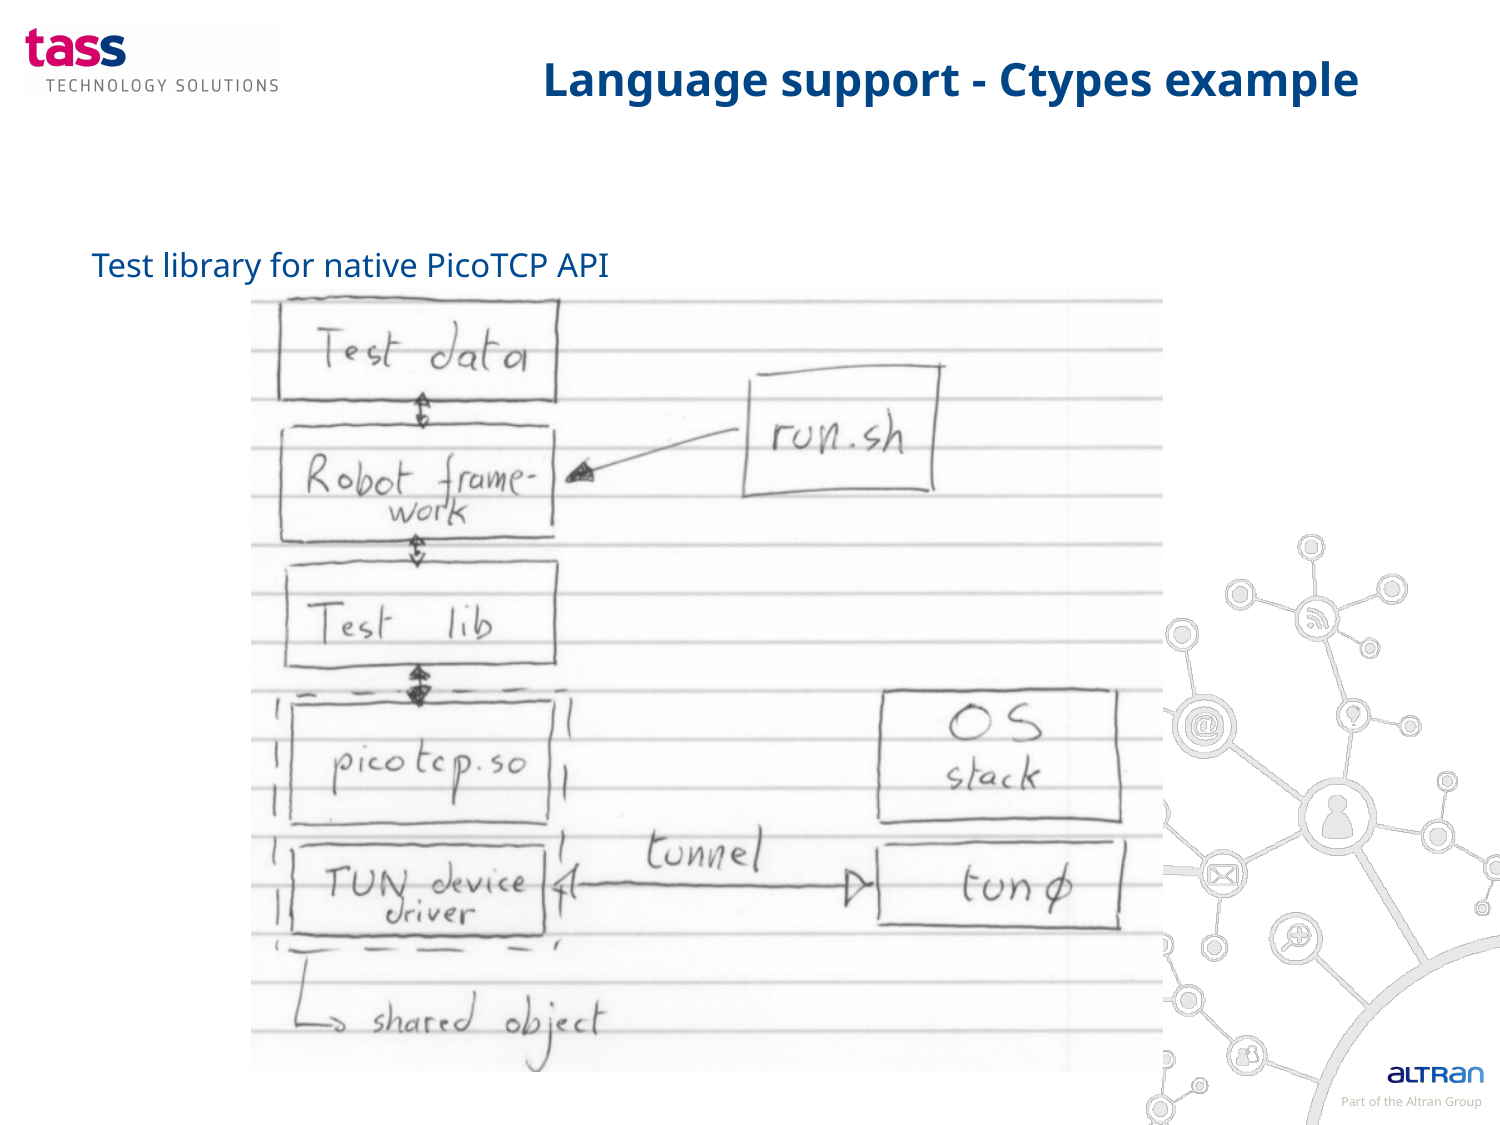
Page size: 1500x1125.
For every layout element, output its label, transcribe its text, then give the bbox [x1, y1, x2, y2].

title Language support - Ctypes example [336, 30, 1375, 126]
picture [24, 24, 280, 102]
list Test library for native PicoTCP API [76, 196, 1468, 292]
picture [251, 287, 1163, 1125]
picture [1385, 1064, 1485, 1087]
